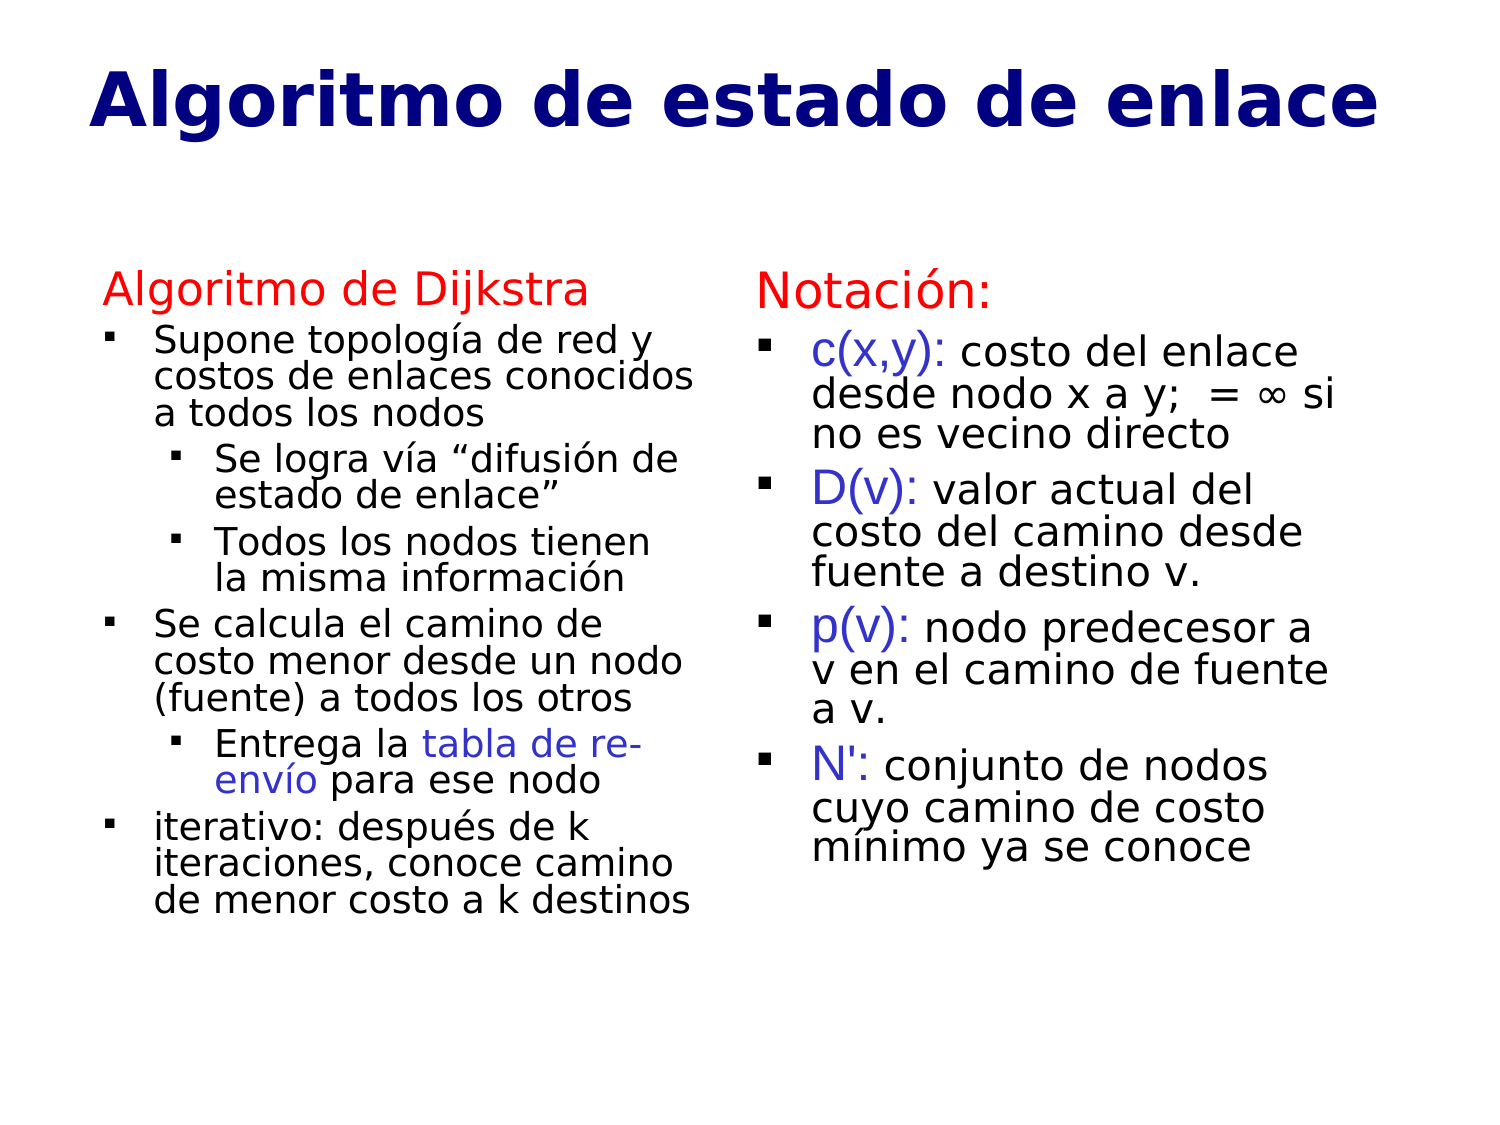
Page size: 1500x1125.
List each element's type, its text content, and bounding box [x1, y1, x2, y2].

list Notación: c(x,y): costo del enlace desde nodo x a y; = ∞ si no es vecino directo D(v): valor actual del costo del camino desde fuente a destino v. p(v): nodo predecesor a v en el camino de fuente a v. N': conjunto de nodos cuyo camino de costo mínimo ya se conoce [740, 262, 1363, 1026]
title Algoritmo de estado de enlace [46, 1, 1500, 204]
list Algoritmo de Dijkstra Supone topología de red y costos de enlaces conocidos a todos los nodos Se logra vía “difusión de estado de enlace” Todos los nodos tienen la misma información Se calcula el camino de costo menor desde un nodo (fuente) a todos los otros Entrega la tabla de re-envío para ese nodo iterativo: después de k iteraciones, conoce camino de menor costo a k destinos [87, 262, 710, 1026]
